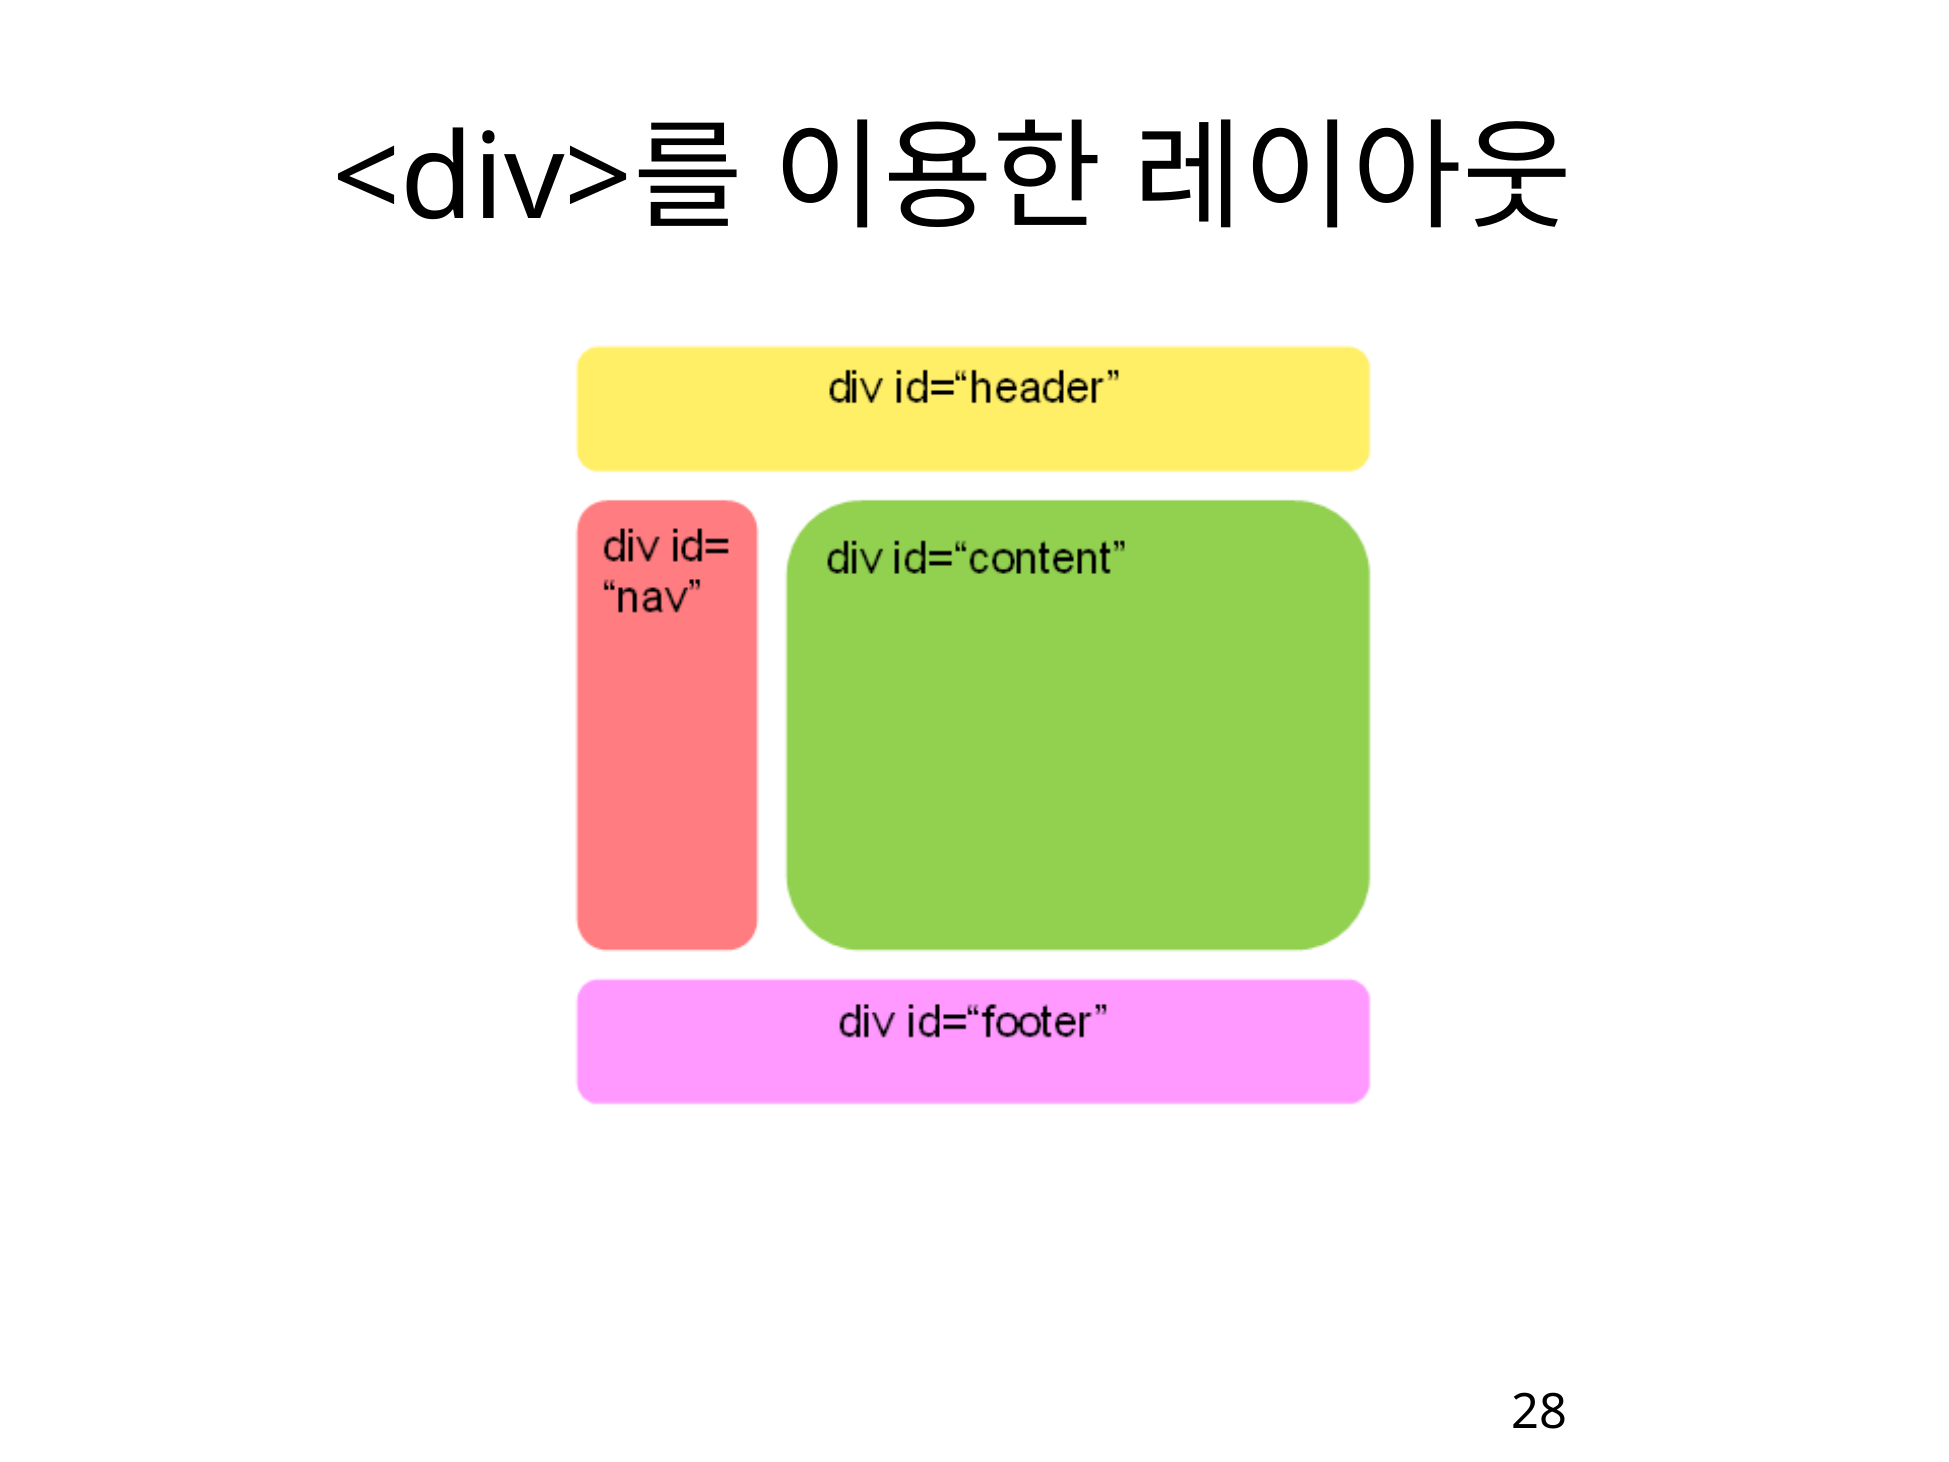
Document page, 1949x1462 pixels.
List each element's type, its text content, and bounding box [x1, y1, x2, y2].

title <div>를 이용한 레이아웃 [156, 92, 1749, 255]
picture [556, 330, 1393, 1131]
slide_number <숫자> [1496, 1372, 1899, 1462]
